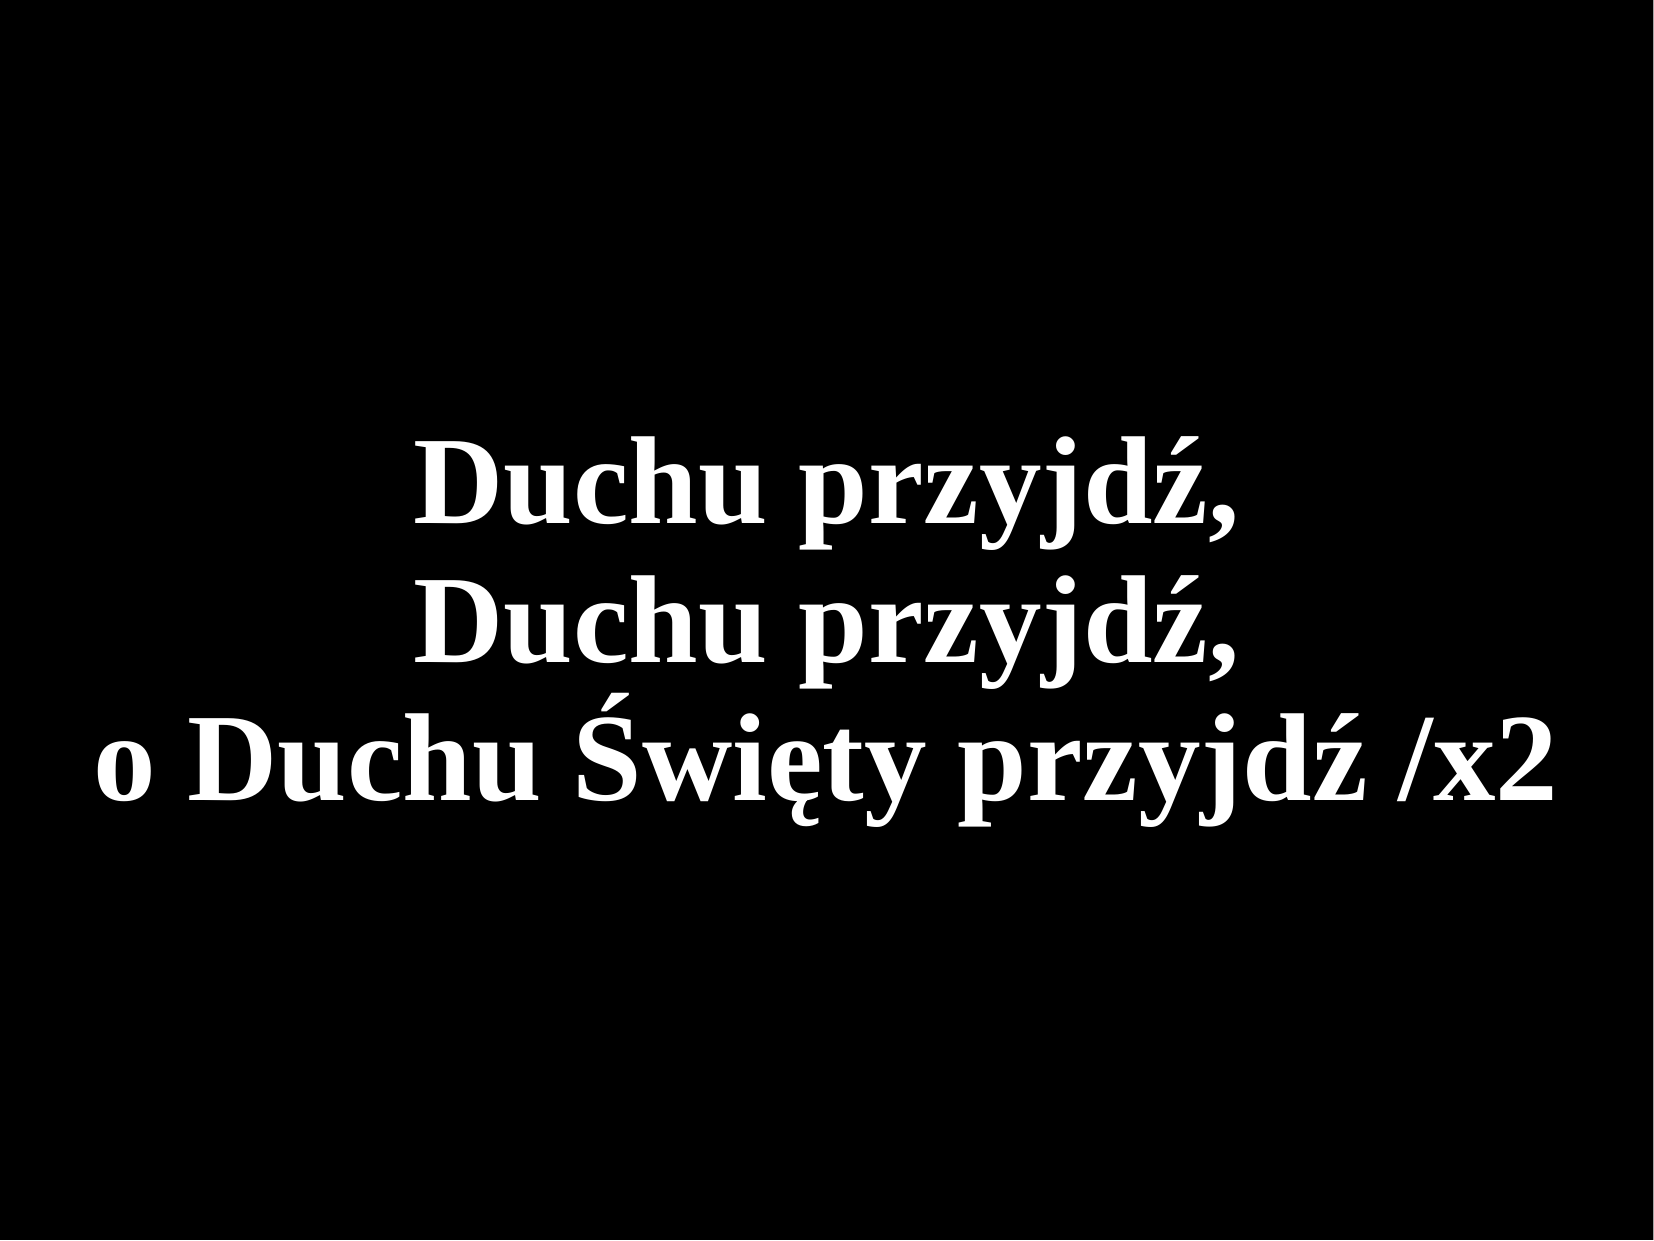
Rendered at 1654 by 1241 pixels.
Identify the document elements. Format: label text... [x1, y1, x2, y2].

title Duchu przyjdź, Duchu przyjdź, o Duchu Święty przyjdź /x2 [0, 0, 1654, 1241]
